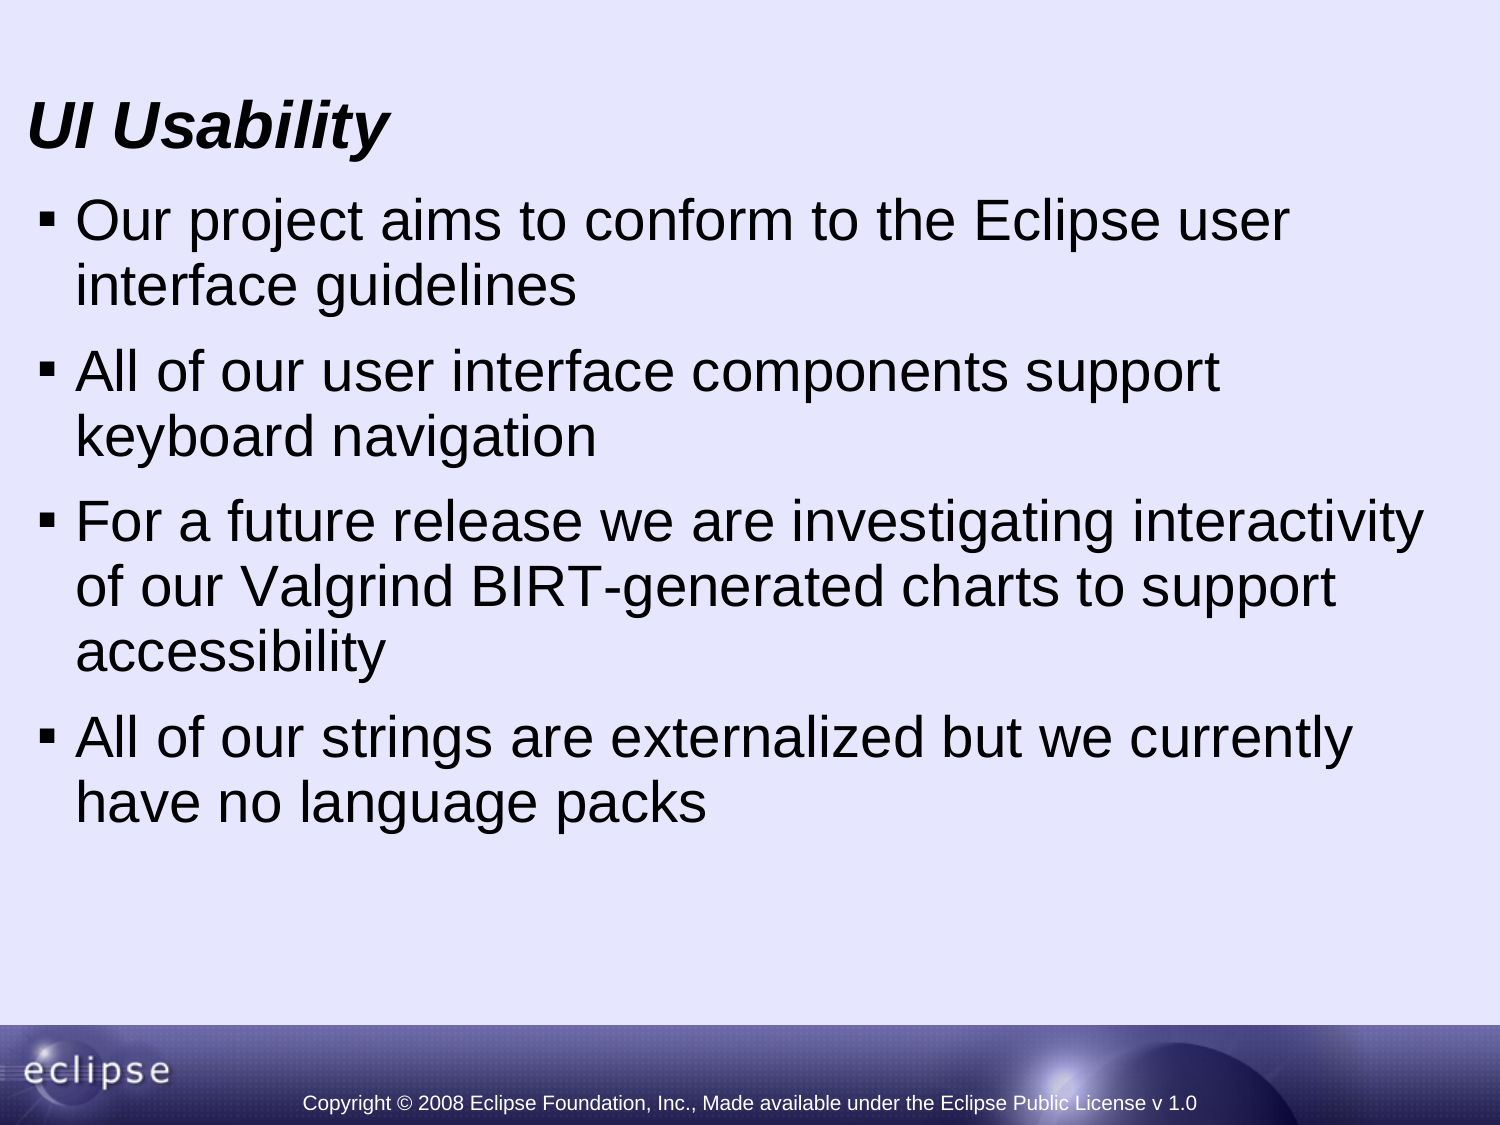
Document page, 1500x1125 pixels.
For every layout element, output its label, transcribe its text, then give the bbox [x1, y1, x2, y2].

title UI Usability [26, 84, 1474, 172]
picture [0, 1025, 1500, 1125]
list Our project aims to conform to the Eclipse user interface guidelines All of our user interface components support keyboard navigation For a future release we are investigating interactivity of our Valgrind BIRT-generated charts to support accessibility All of our strings are externalized but we currently have no language packs [37, 187, 1463, 1021]
